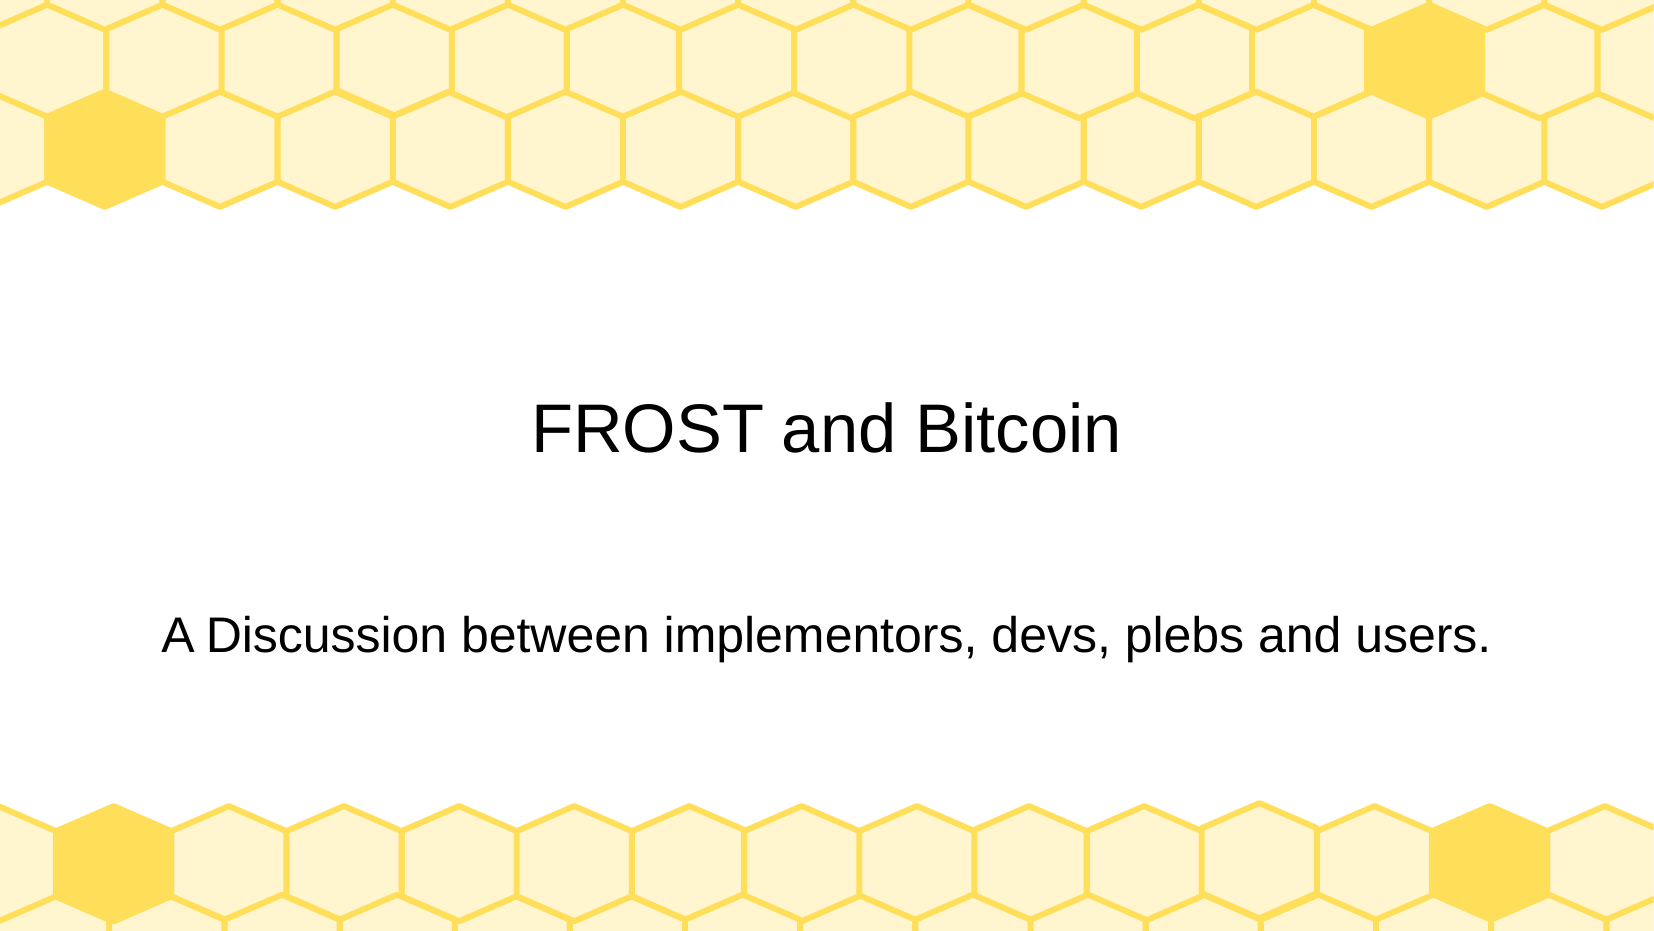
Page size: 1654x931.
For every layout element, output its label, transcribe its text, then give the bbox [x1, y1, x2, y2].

title FROST and Bitcoin [88, 324, 1565, 532]
subtitle A Discussion between implementors, devs, plebs and users. [88, 561, 1565, 709]
